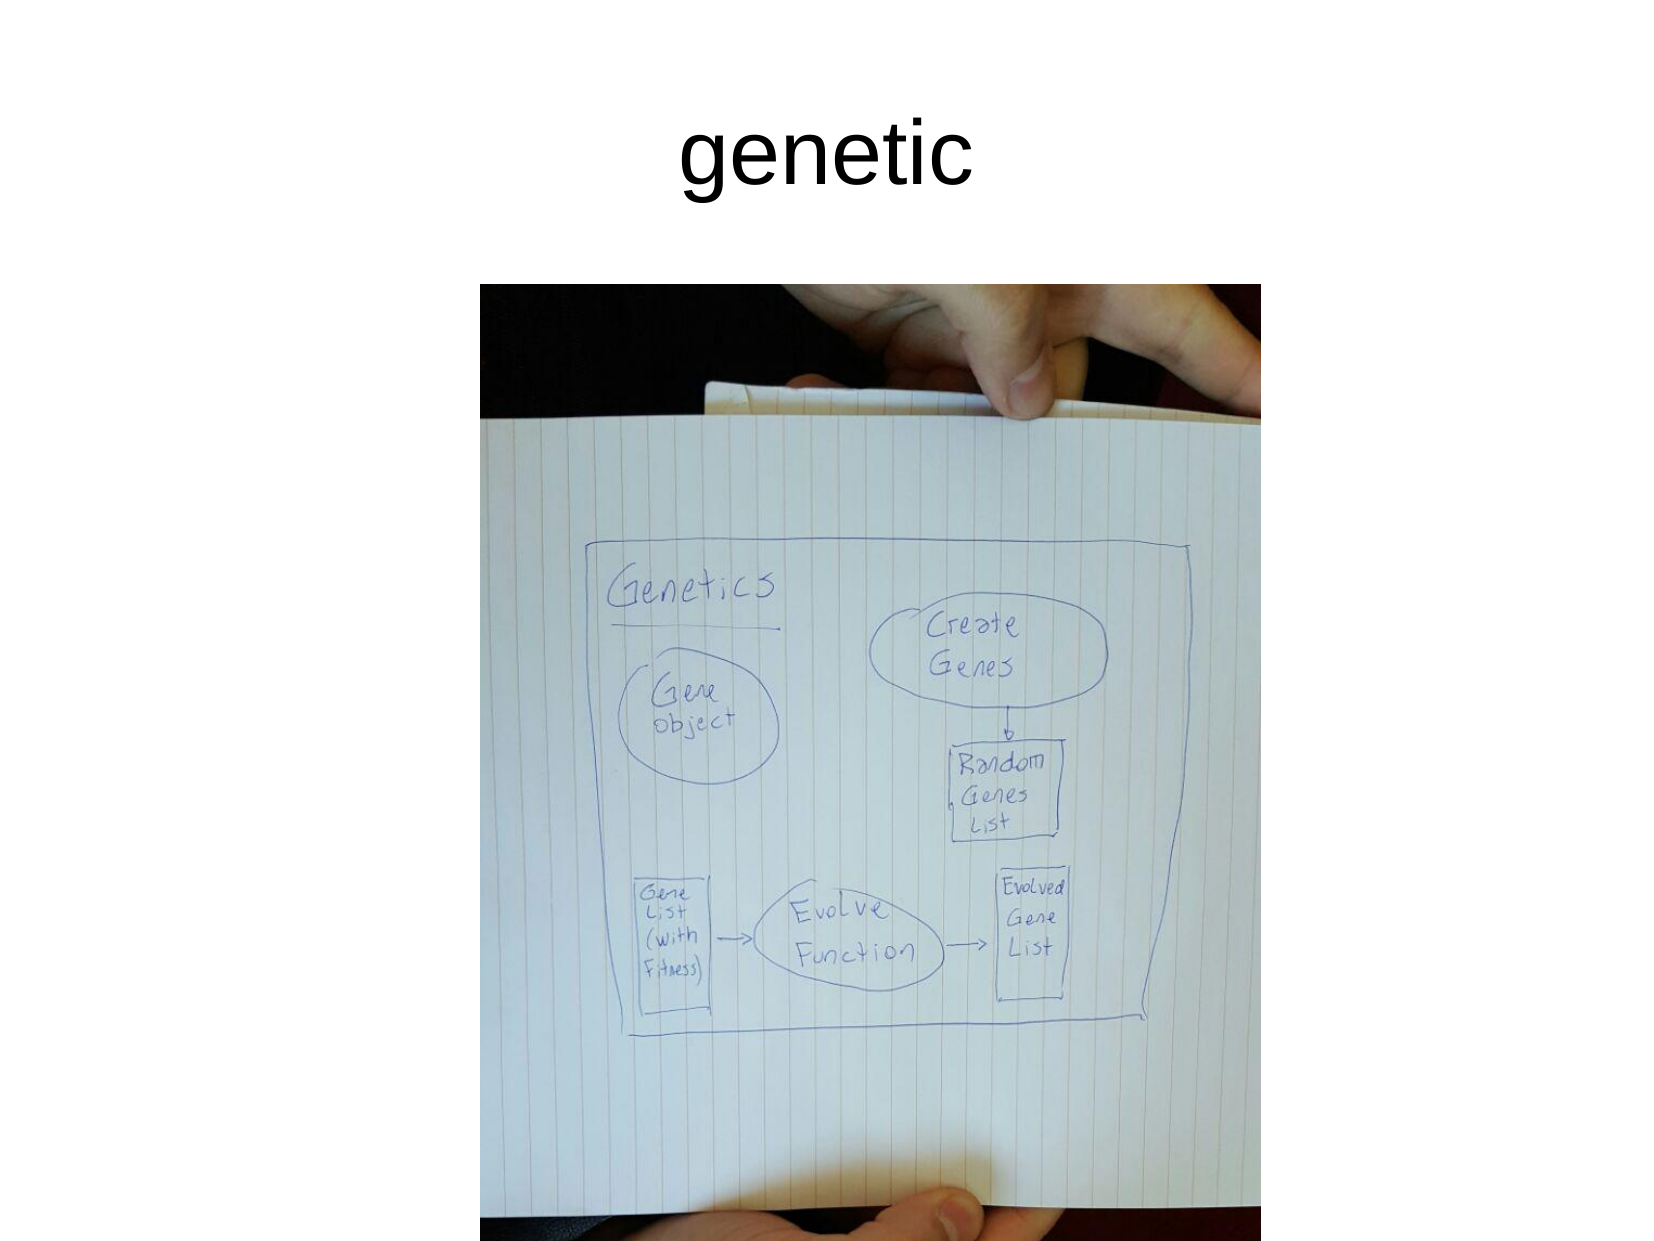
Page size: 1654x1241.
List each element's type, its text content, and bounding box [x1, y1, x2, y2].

picture [480, 284, 1261, 1241]
title genetic [82, 49, 1571, 257]
